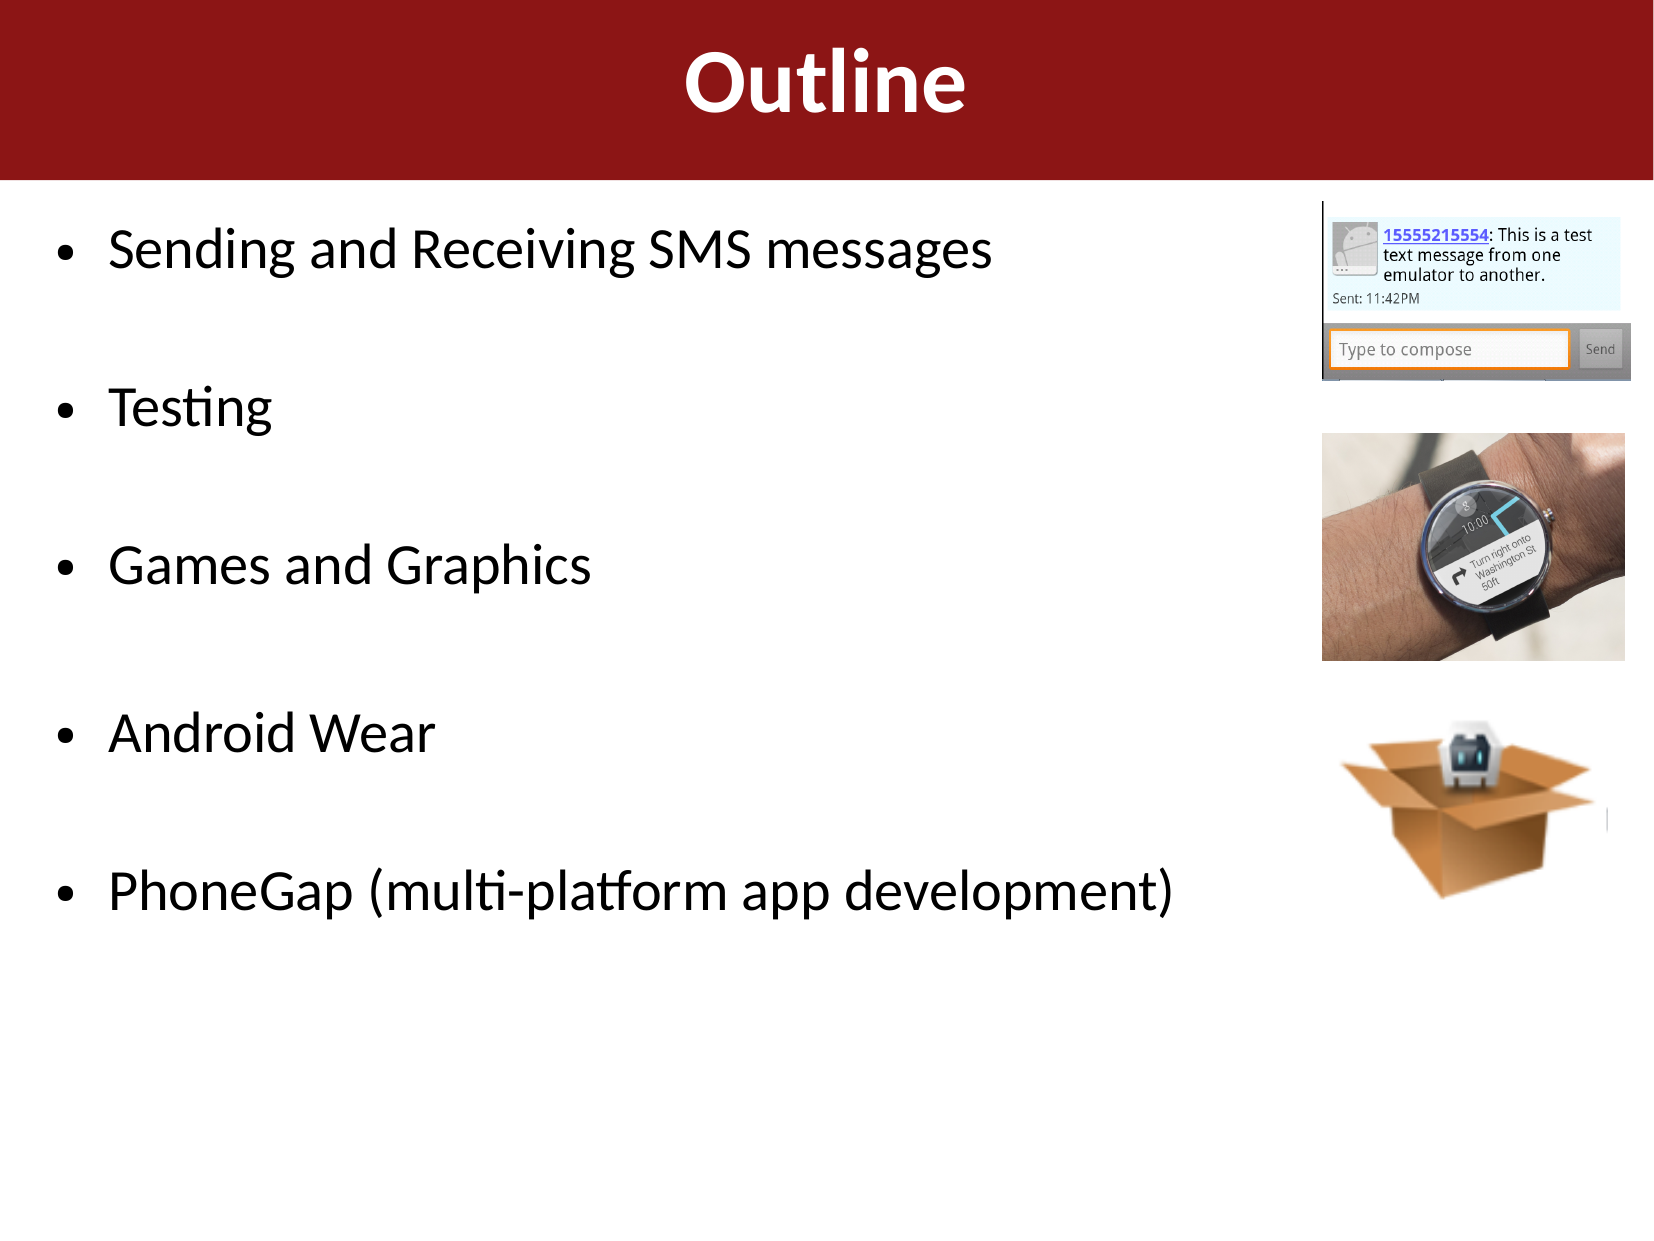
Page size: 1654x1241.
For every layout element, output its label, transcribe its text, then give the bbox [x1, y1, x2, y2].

picture [1322, 433, 1625, 661]
title Outline [0, 0, 1654, 181]
picture [1322, 201, 1631, 381]
list Sending and Receiving SMS messages Testing Games and Graphics Android Wear PhoneGap (multi-platform app development) [37, 225, 1636, 1186]
picture [1337, 703, 1608, 914]
